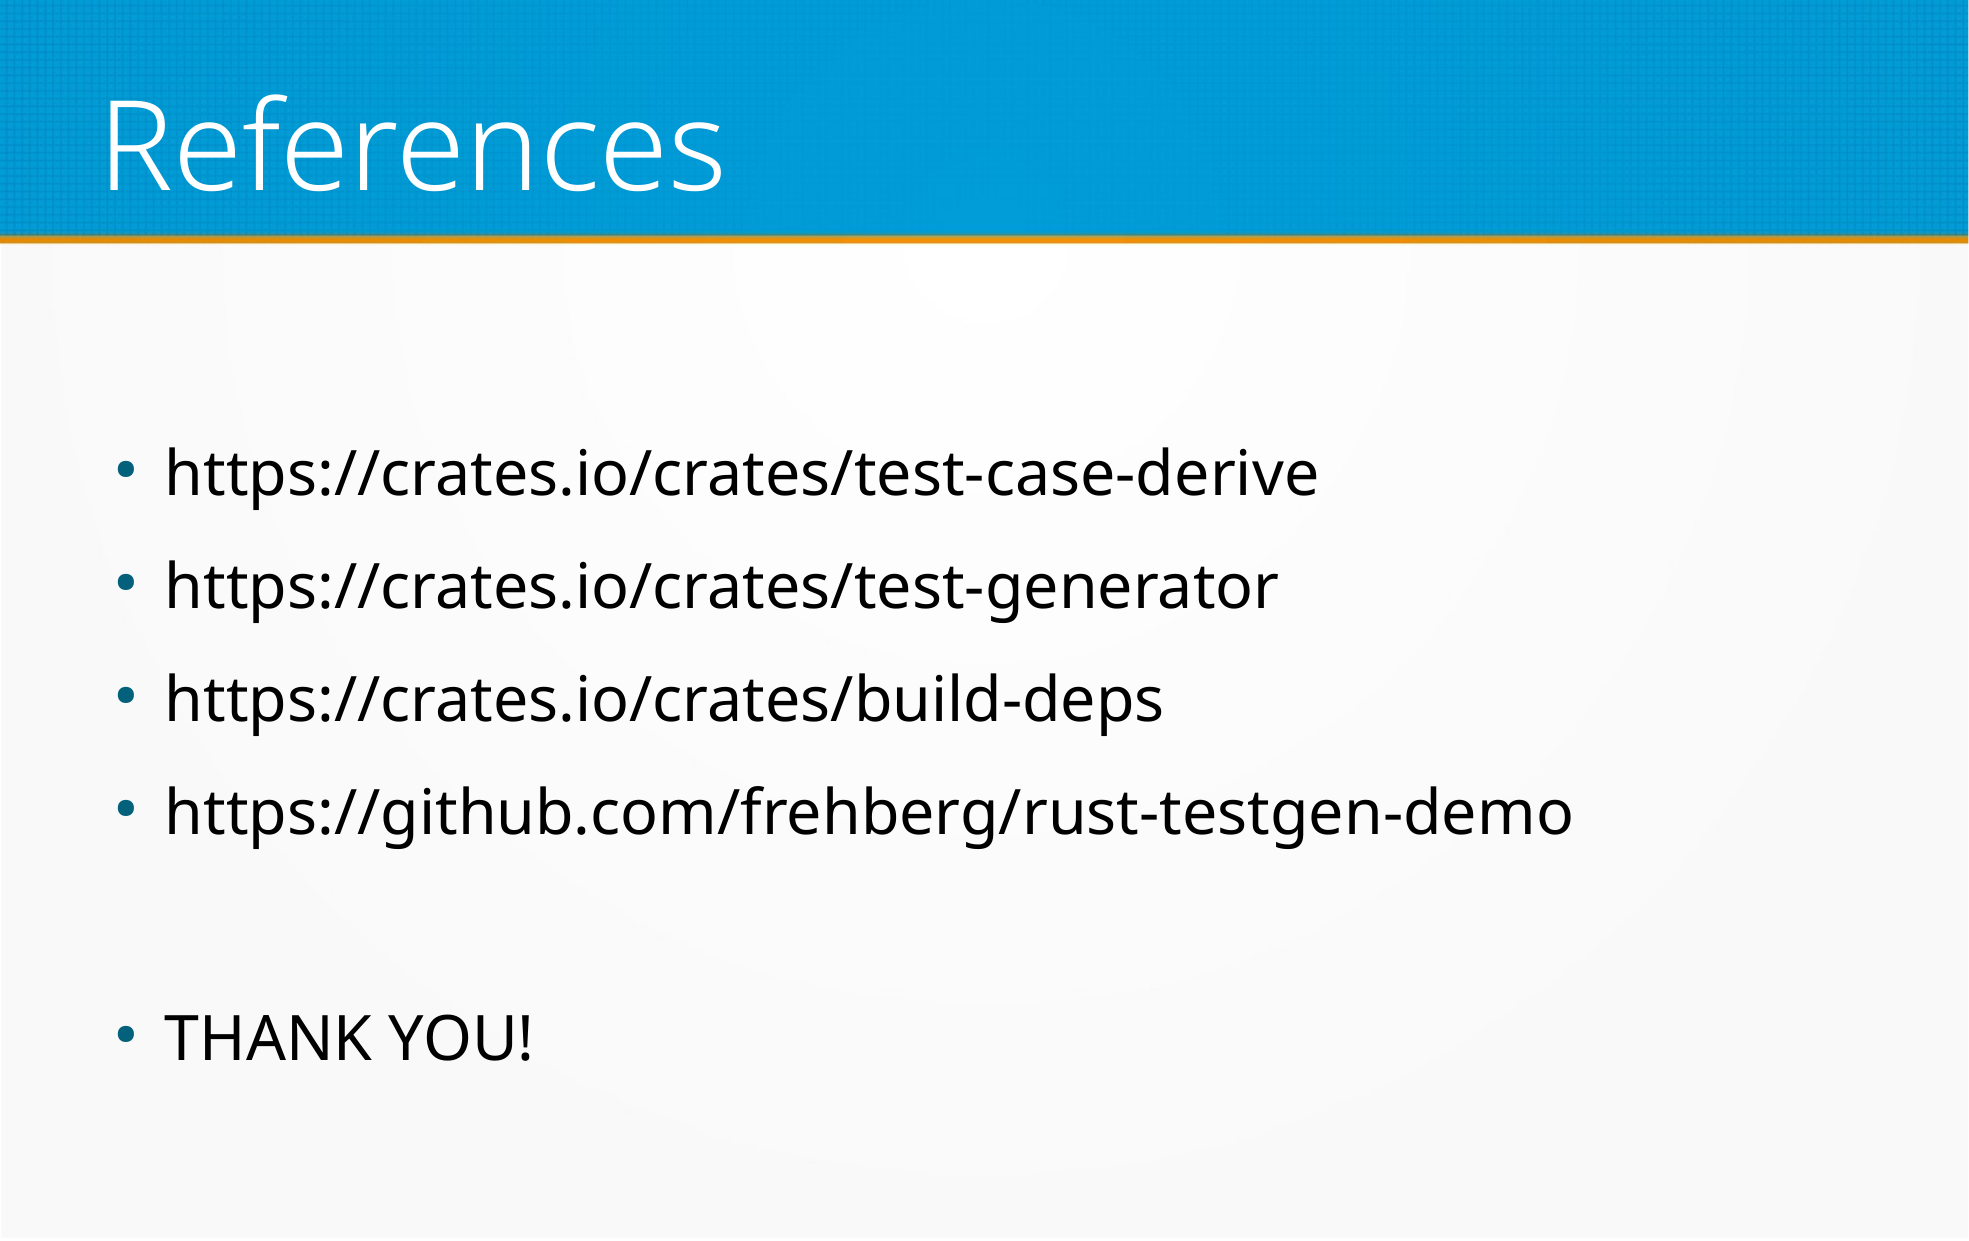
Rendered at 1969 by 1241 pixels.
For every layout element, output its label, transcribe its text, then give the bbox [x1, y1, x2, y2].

picture [0, 233, 1969, 1241]
list https://crates.io/crates/test-case-derive https://crates.io/crates/test-generator https://crates.io/crates/build-deps https://github.com/frehberg/rust-testgen-demo THANK YOU! [98, 315, 1861, 1081]
title References [98, 19, 1870, 227]
